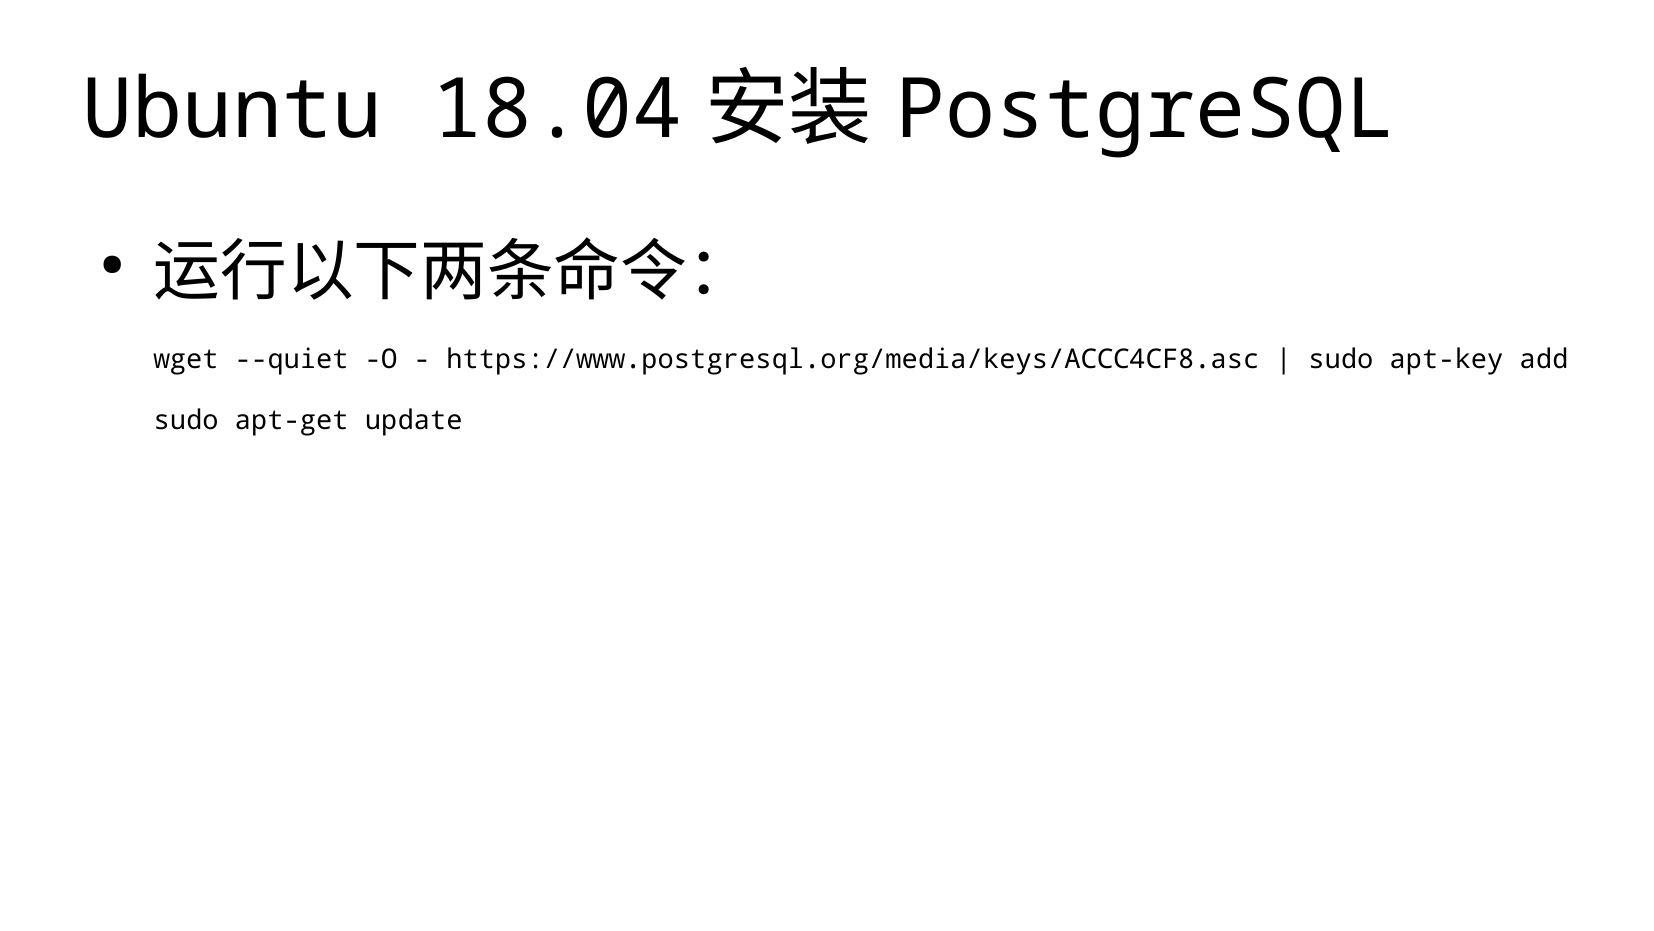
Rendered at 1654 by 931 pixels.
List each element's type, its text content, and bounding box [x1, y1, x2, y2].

list 运行以下两条命令： wget --quiet -O - https://www.postgresql.org/media/keys/ACCC4CF8.asc | sudo apt-key add sudo apt-get update [82, 217, 1571, 827]
title Ubuntu 18.04安装PostgreSQL [82, 37, 1571, 166]
